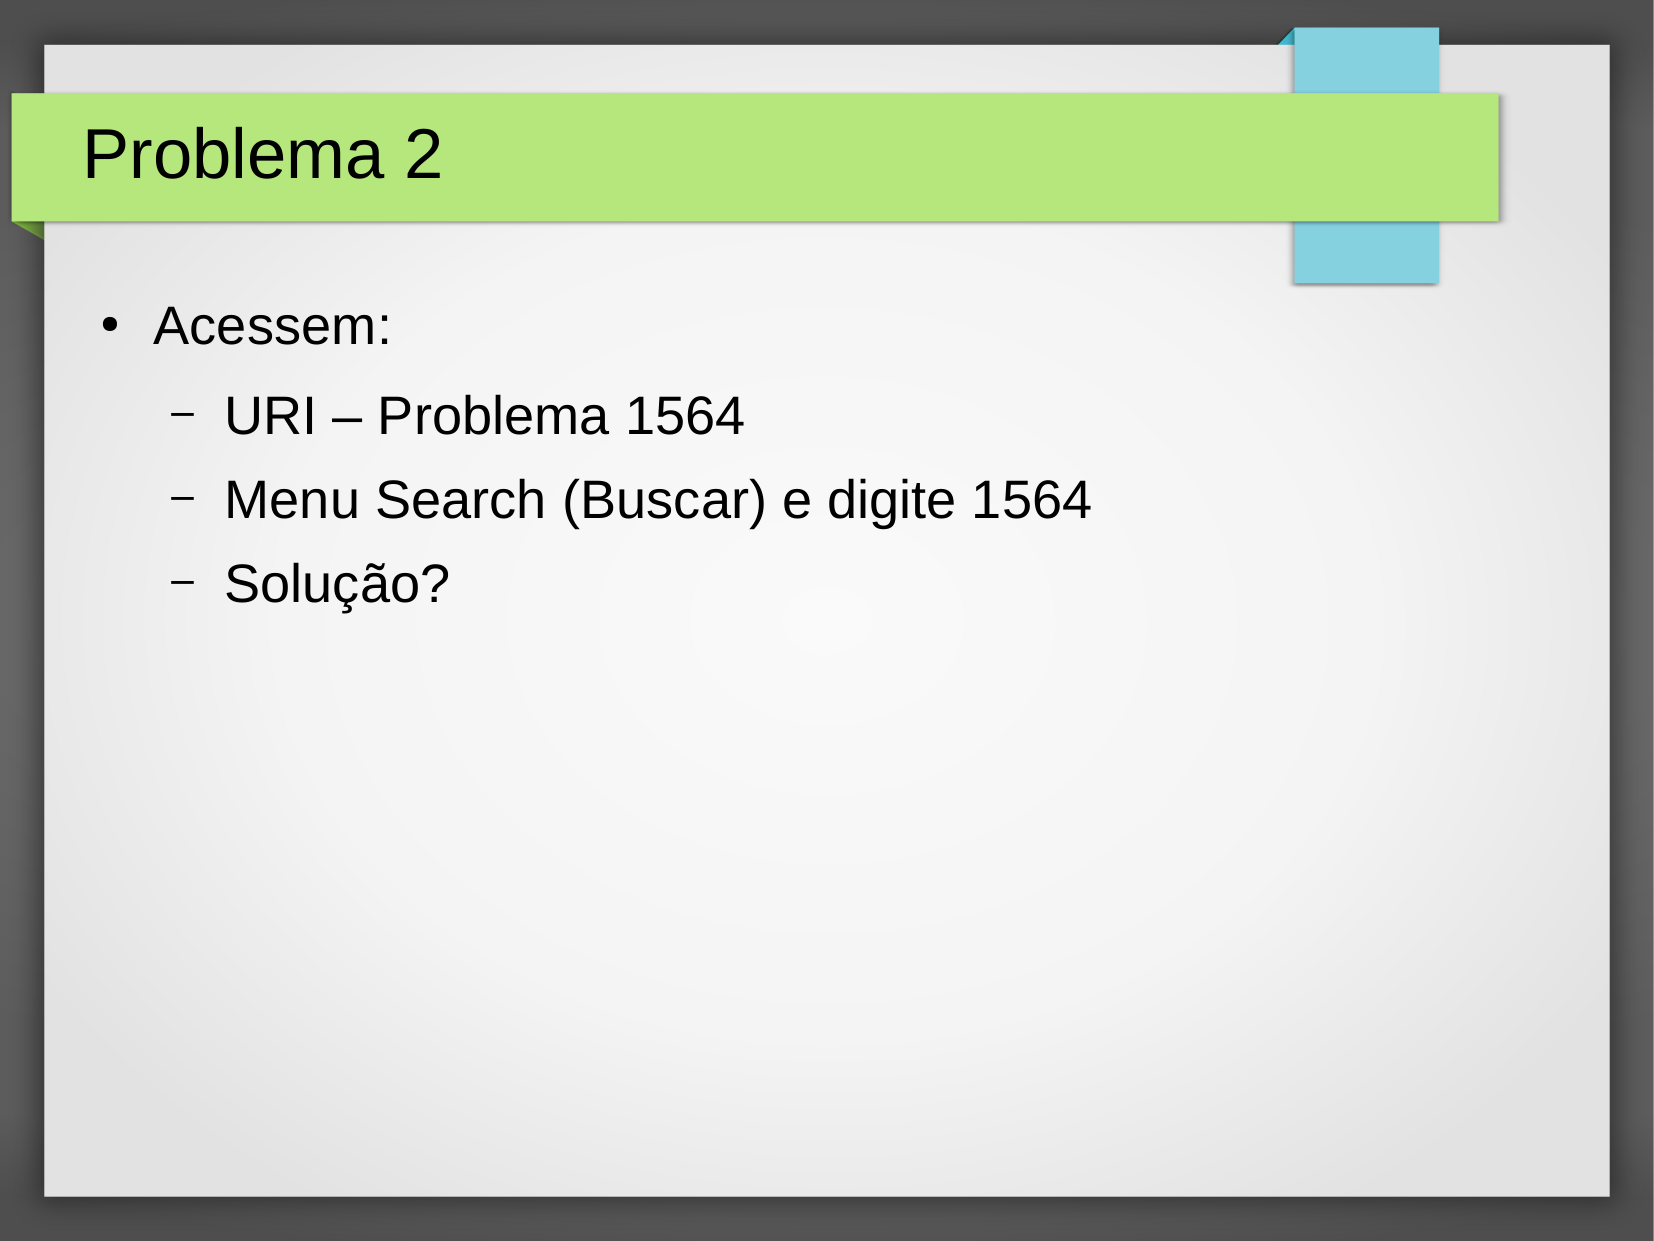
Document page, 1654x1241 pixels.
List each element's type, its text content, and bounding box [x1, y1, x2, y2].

title Problema 2 [82, 94, 1264, 213]
list Acessem: URI – Problema 1564 Menu Search (Buscar) e digite 1564 Solução? [82, 295, 1571, 1015]
picture [0, 0, 1654, 1241]
